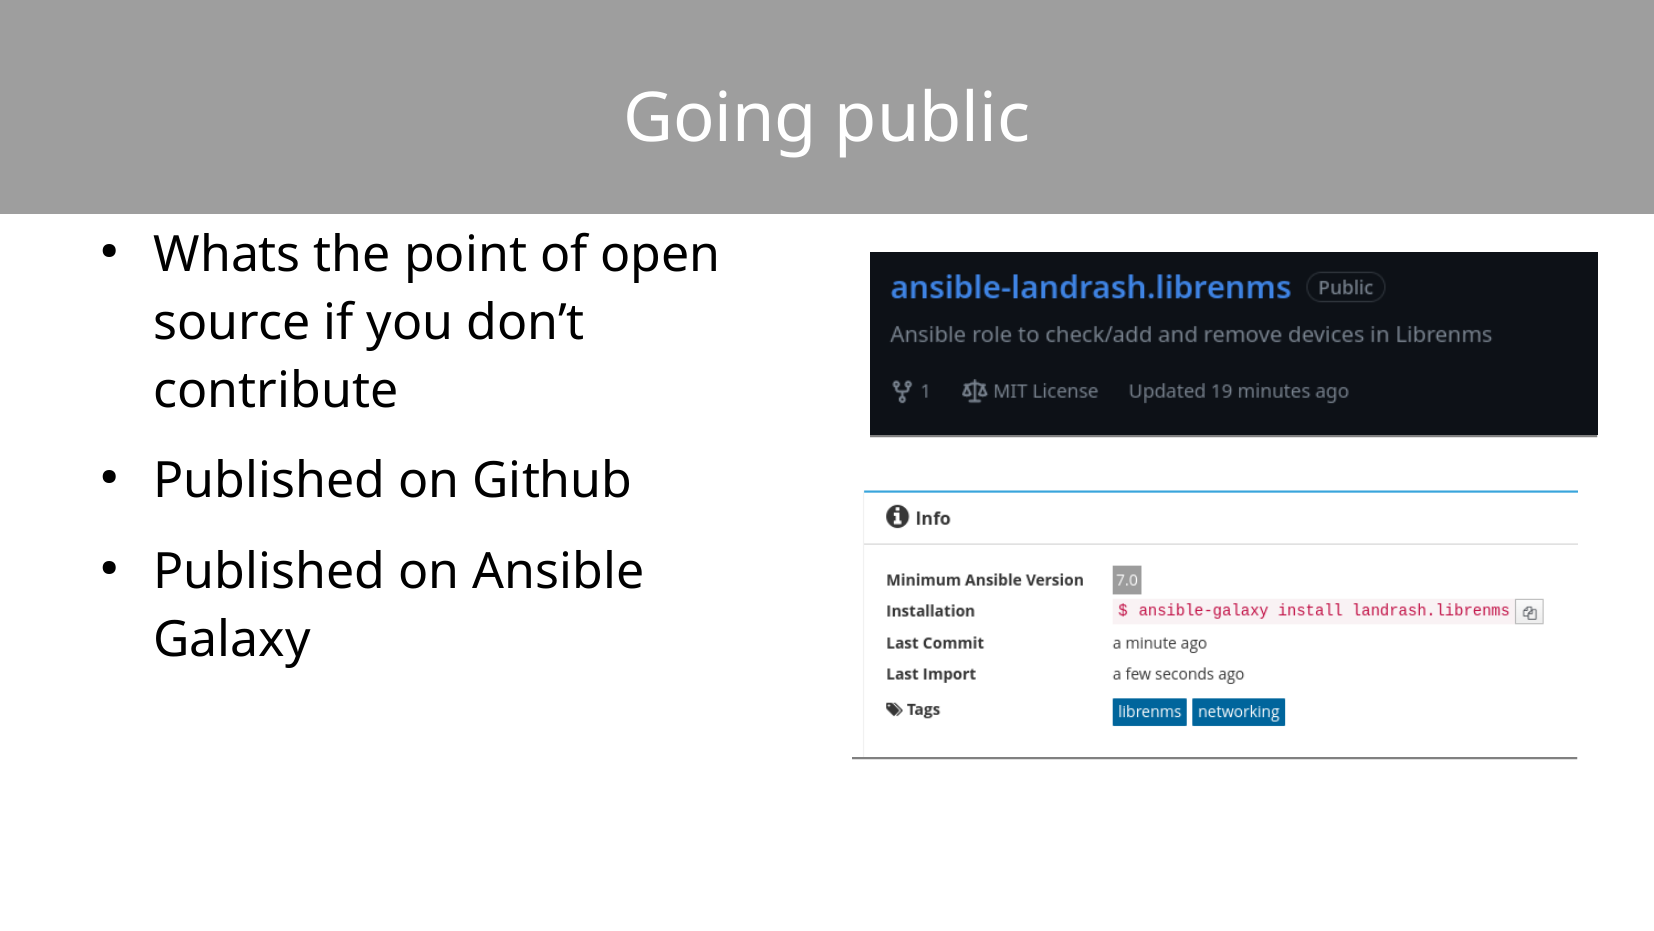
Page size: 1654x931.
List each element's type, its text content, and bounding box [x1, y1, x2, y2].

picture [870, 252, 1598, 435]
list Whats the point of open source if you don’t contribute Published on Github Published on Ansible Galaxy [82, 217, 809, 758]
title Going public [82, 37, 1571, 193]
picture [852, 485, 1578, 757]
